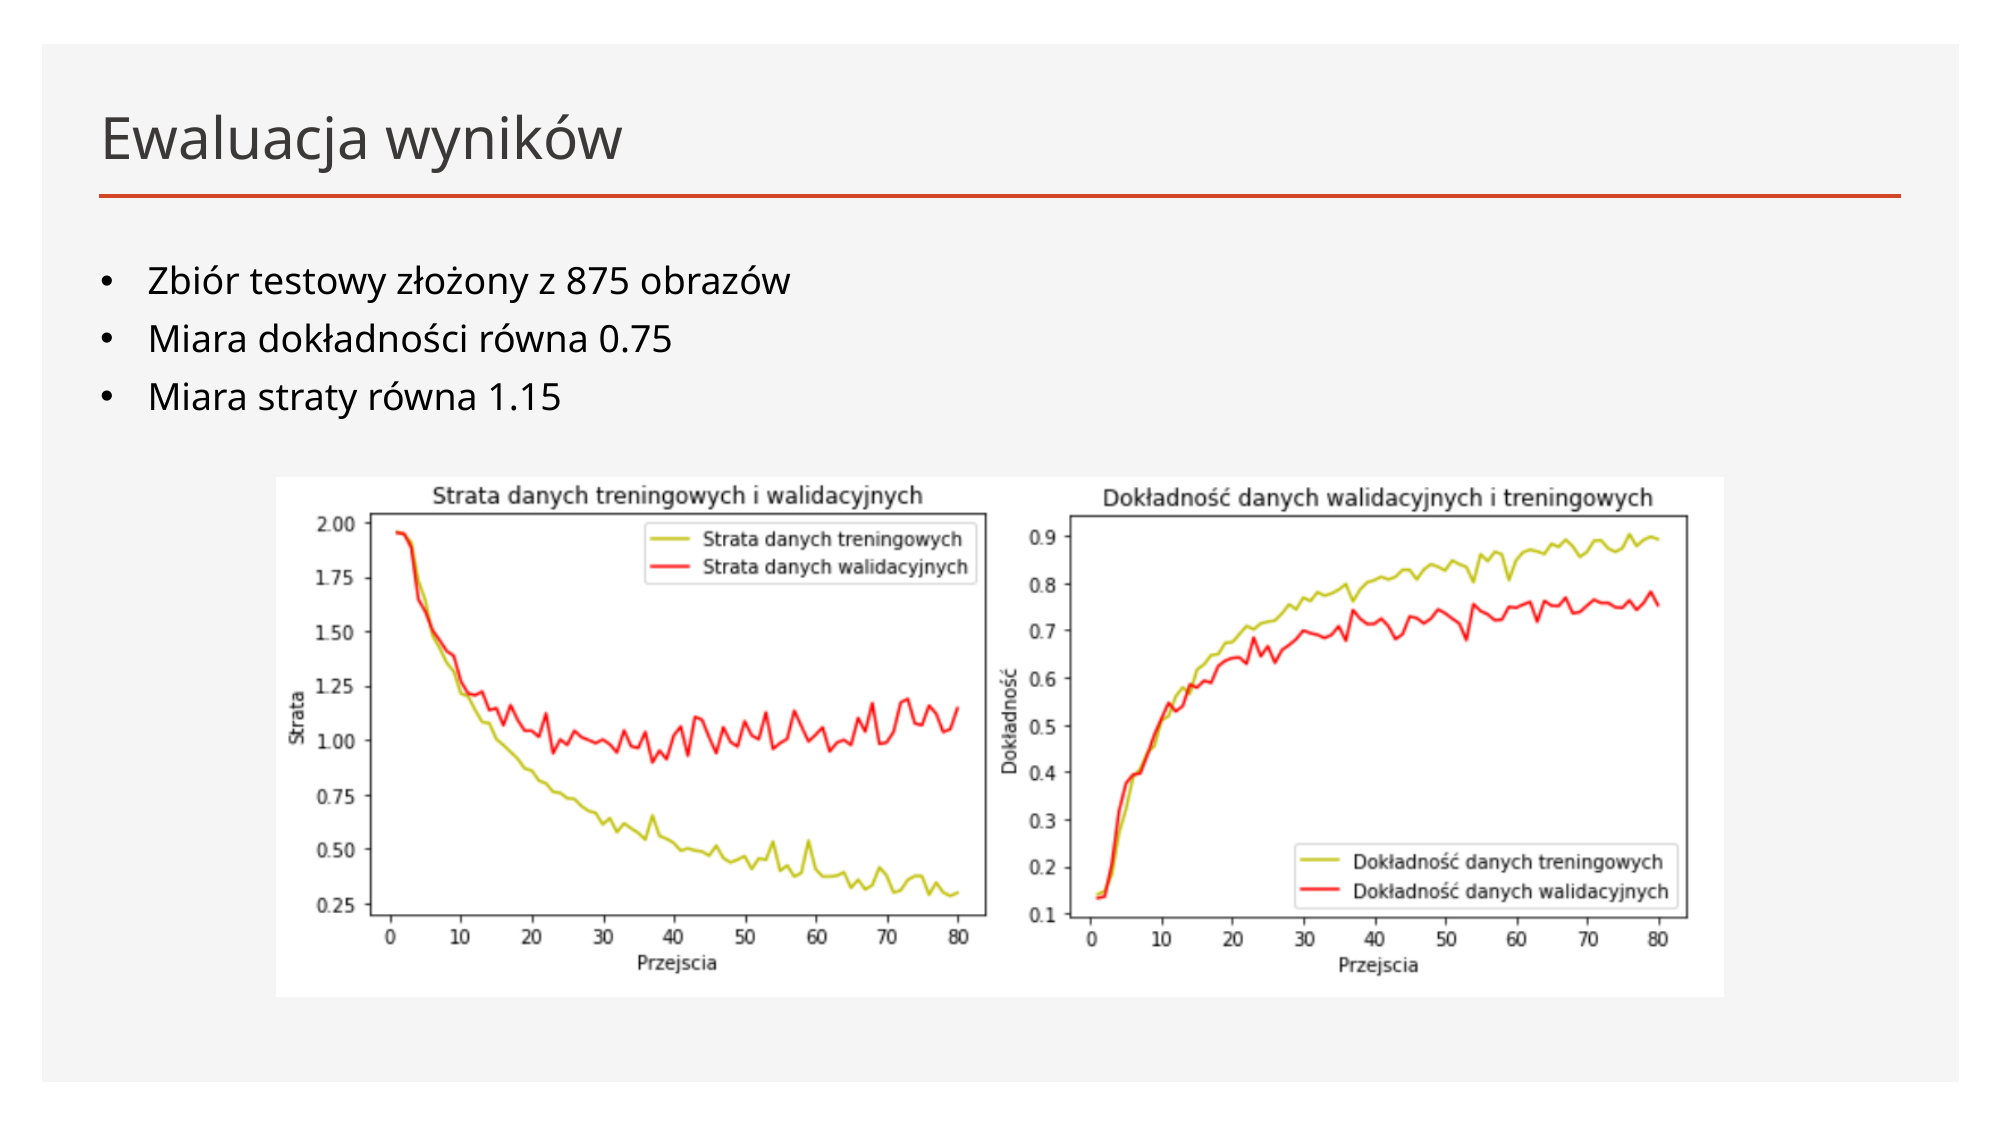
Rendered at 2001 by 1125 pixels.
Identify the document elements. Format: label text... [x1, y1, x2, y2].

text_box Zbiór testowy złożony z 875 obrazów Miara dokładności równa 0.75 Miara straty równa 1.15 [85, 250, 1658, 478]
picture [276, 477, 1724, 997]
title Ewaluacja wyników [85, 73, 1214, 179]
